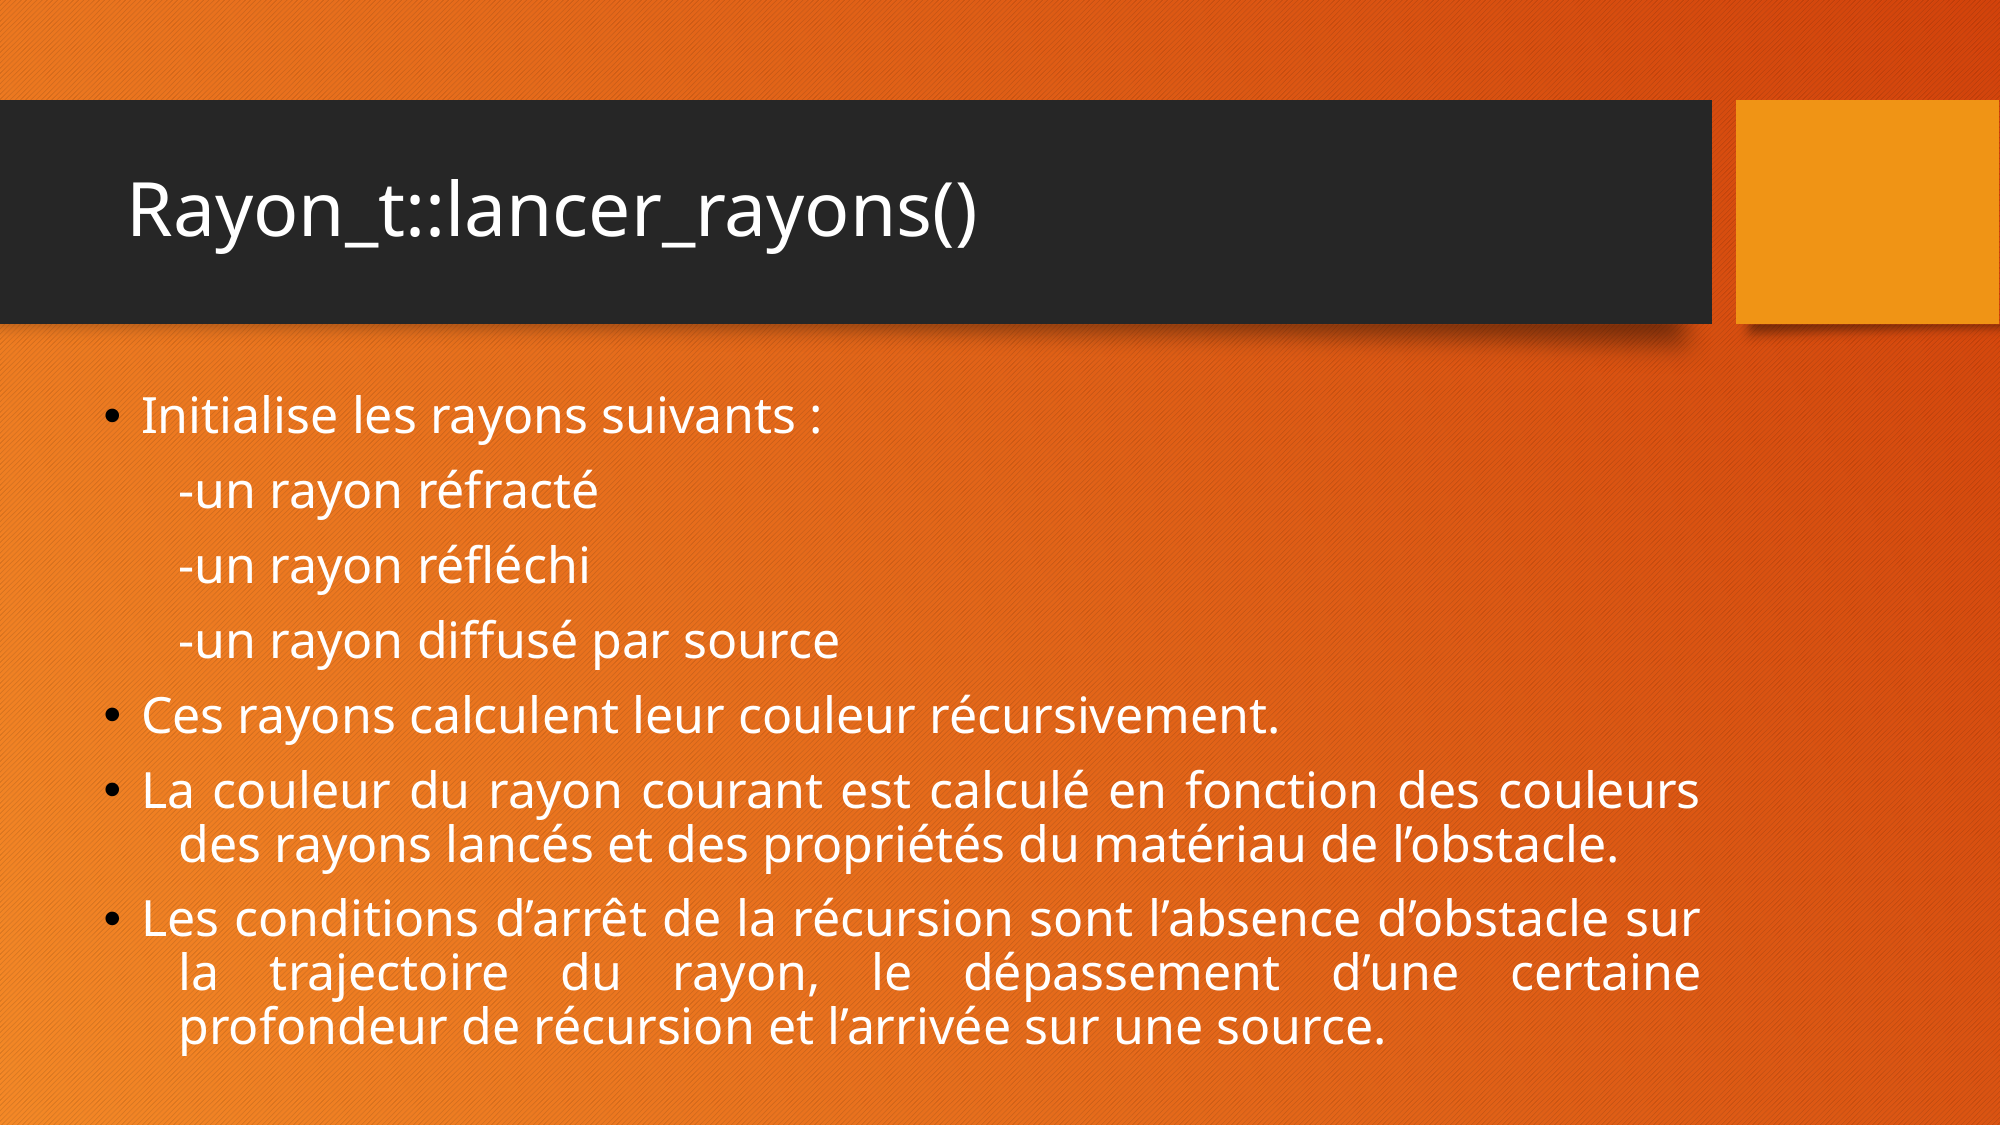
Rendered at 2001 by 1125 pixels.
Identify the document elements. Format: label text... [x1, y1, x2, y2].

title Rayon_t::lancer_rayons() [111, 123, 1689, 301]
list Initialise les rayons suivants : -un rayon réfracté -un rayon réfléchi -un rayon diffusé par source Ces rayons calculent leur couleur récursivement. La couleur du rayon courant est calculé en fonction des couleurs des rayons lancés et des propriétés du matériau de l’obstacle. Les conditions d’arrêt de la récursion sont l’absence d’obstacle sur la trajectoire du rayon, le dépassement d’une certaine profondeur de récursion et l’arrivée sur une source. [88, 383, 1718, 1072]
